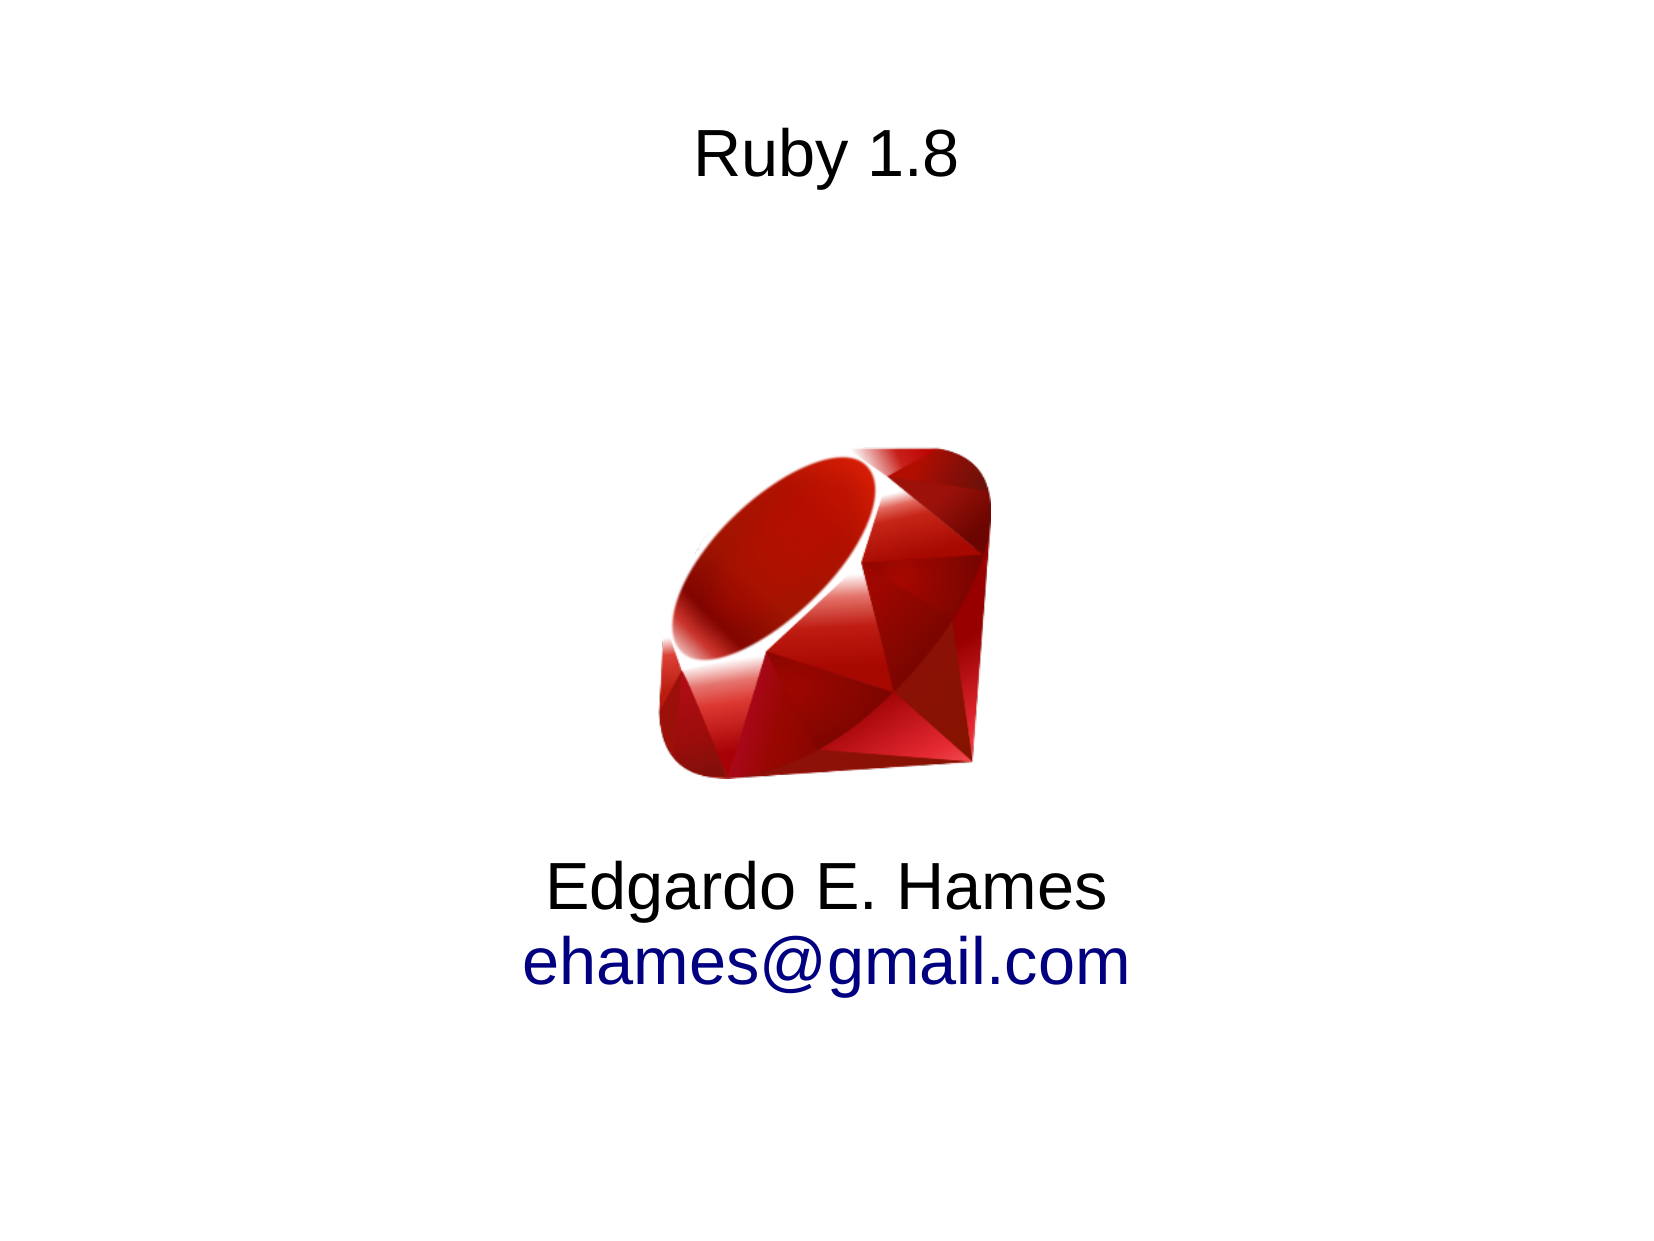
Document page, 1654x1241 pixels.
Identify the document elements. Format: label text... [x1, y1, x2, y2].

title Ruby 1.8 [82, 49, 1571, 257]
subtitle Edgardo E. Hames ehames@gmail.com [82, 290, 1571, 1109]
picture [652, 440, 991, 779]
